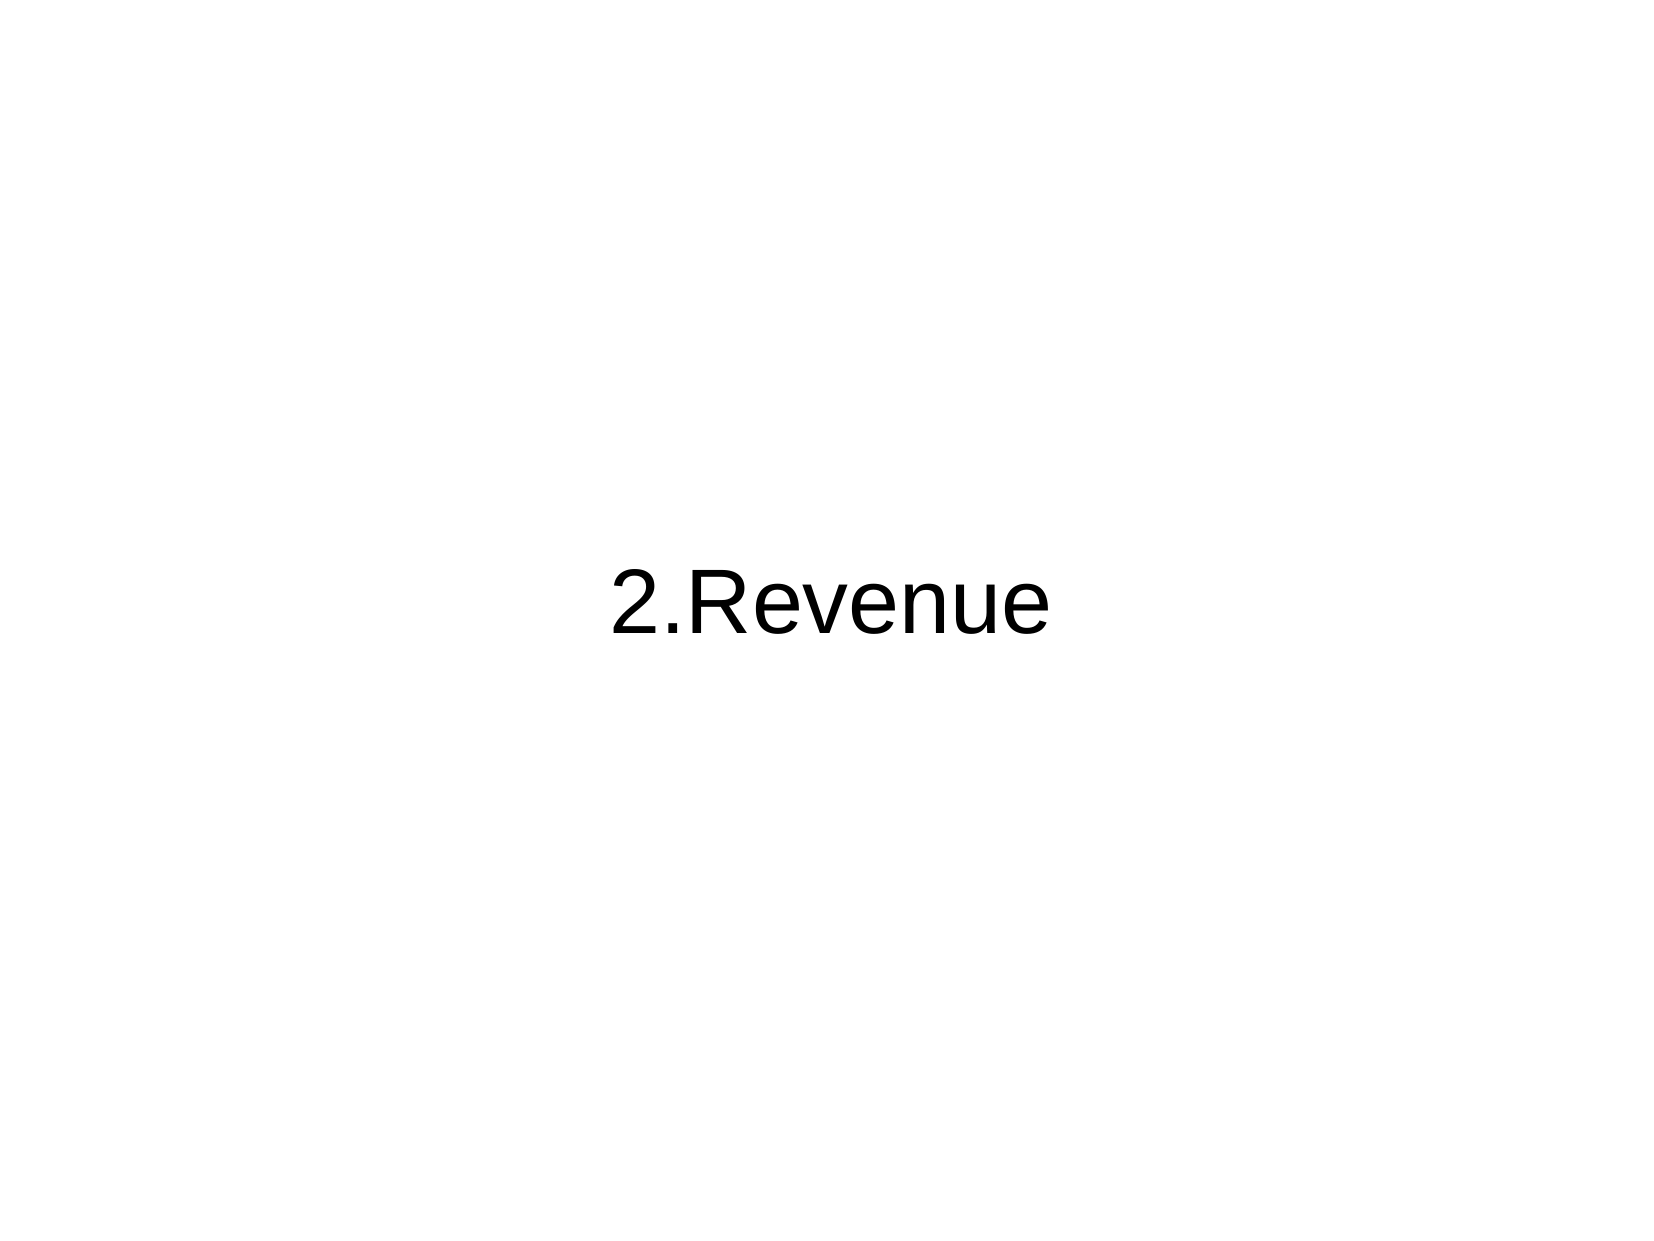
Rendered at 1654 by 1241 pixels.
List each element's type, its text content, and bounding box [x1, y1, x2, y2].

title 2.Revenue [87, 497, 1576, 706]
